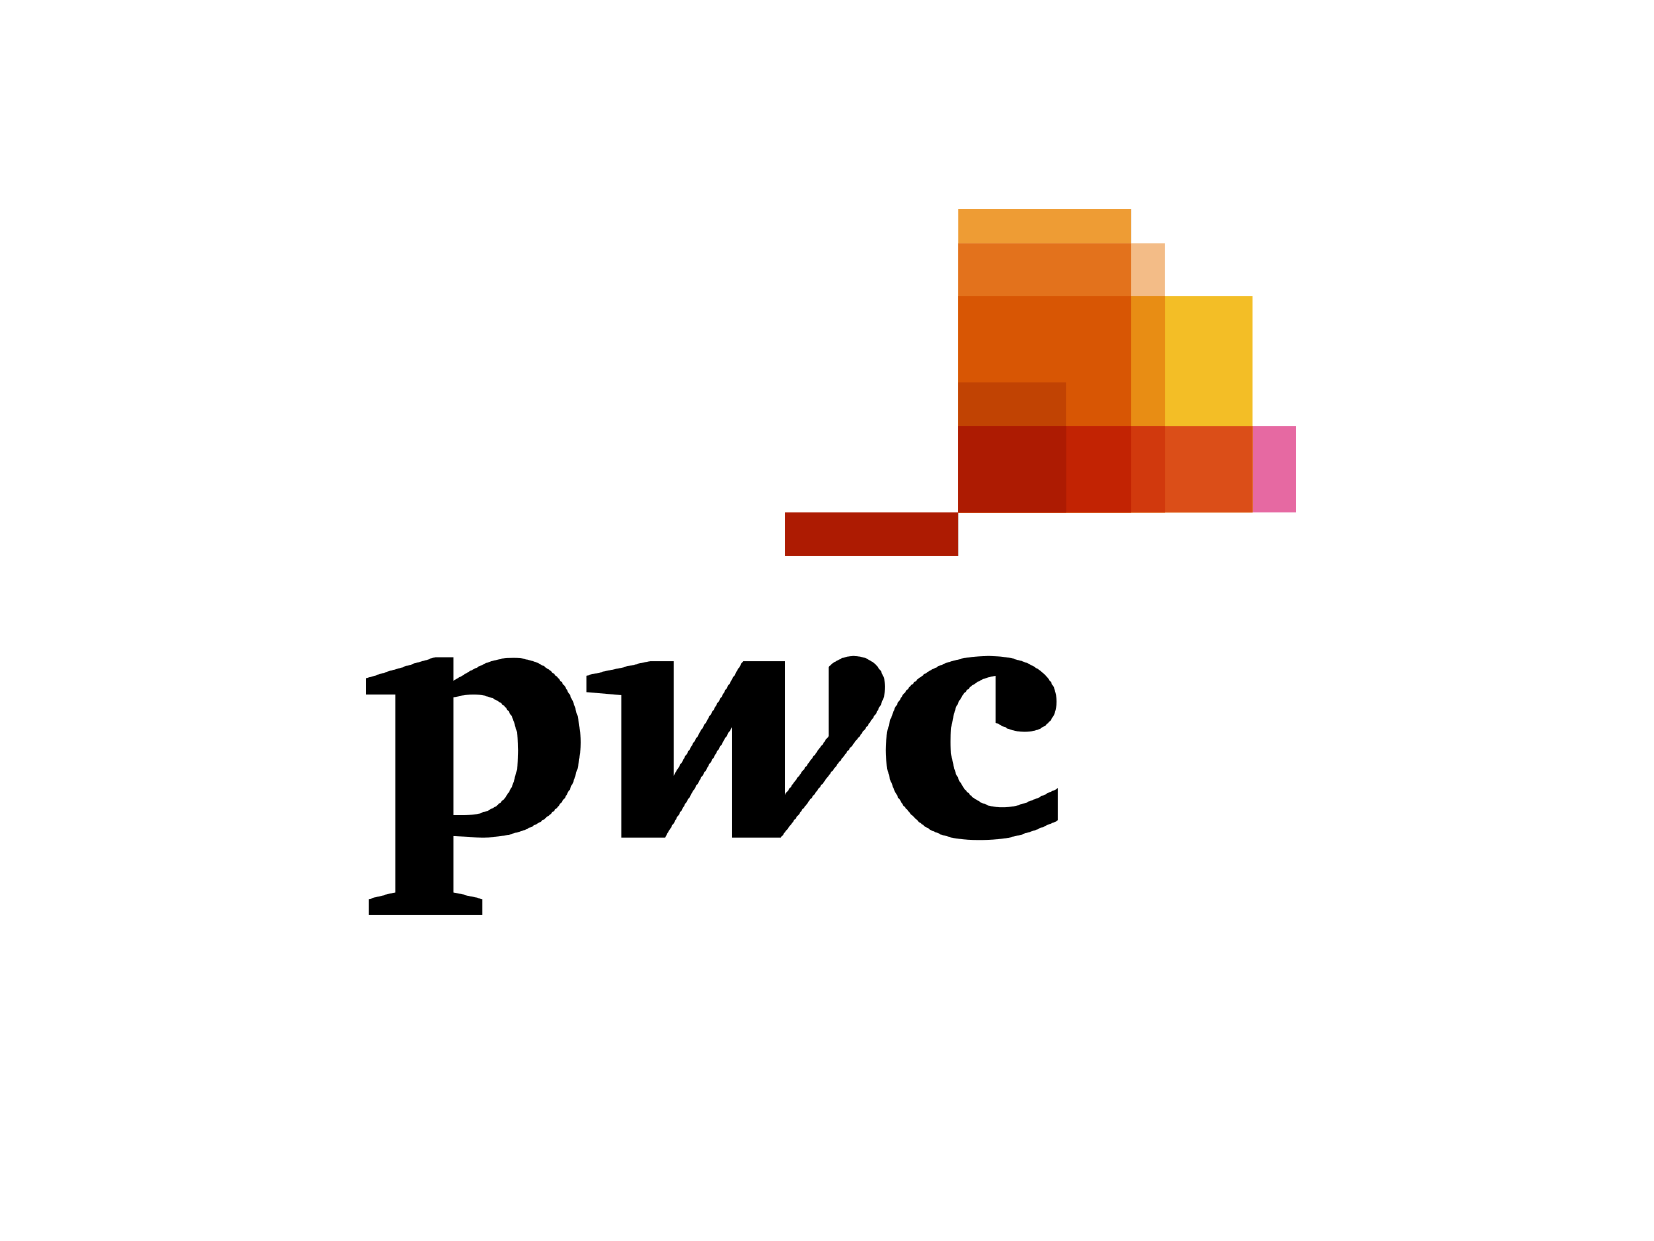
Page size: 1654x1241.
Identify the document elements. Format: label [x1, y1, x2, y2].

picture [366, 209, 1296, 916]
